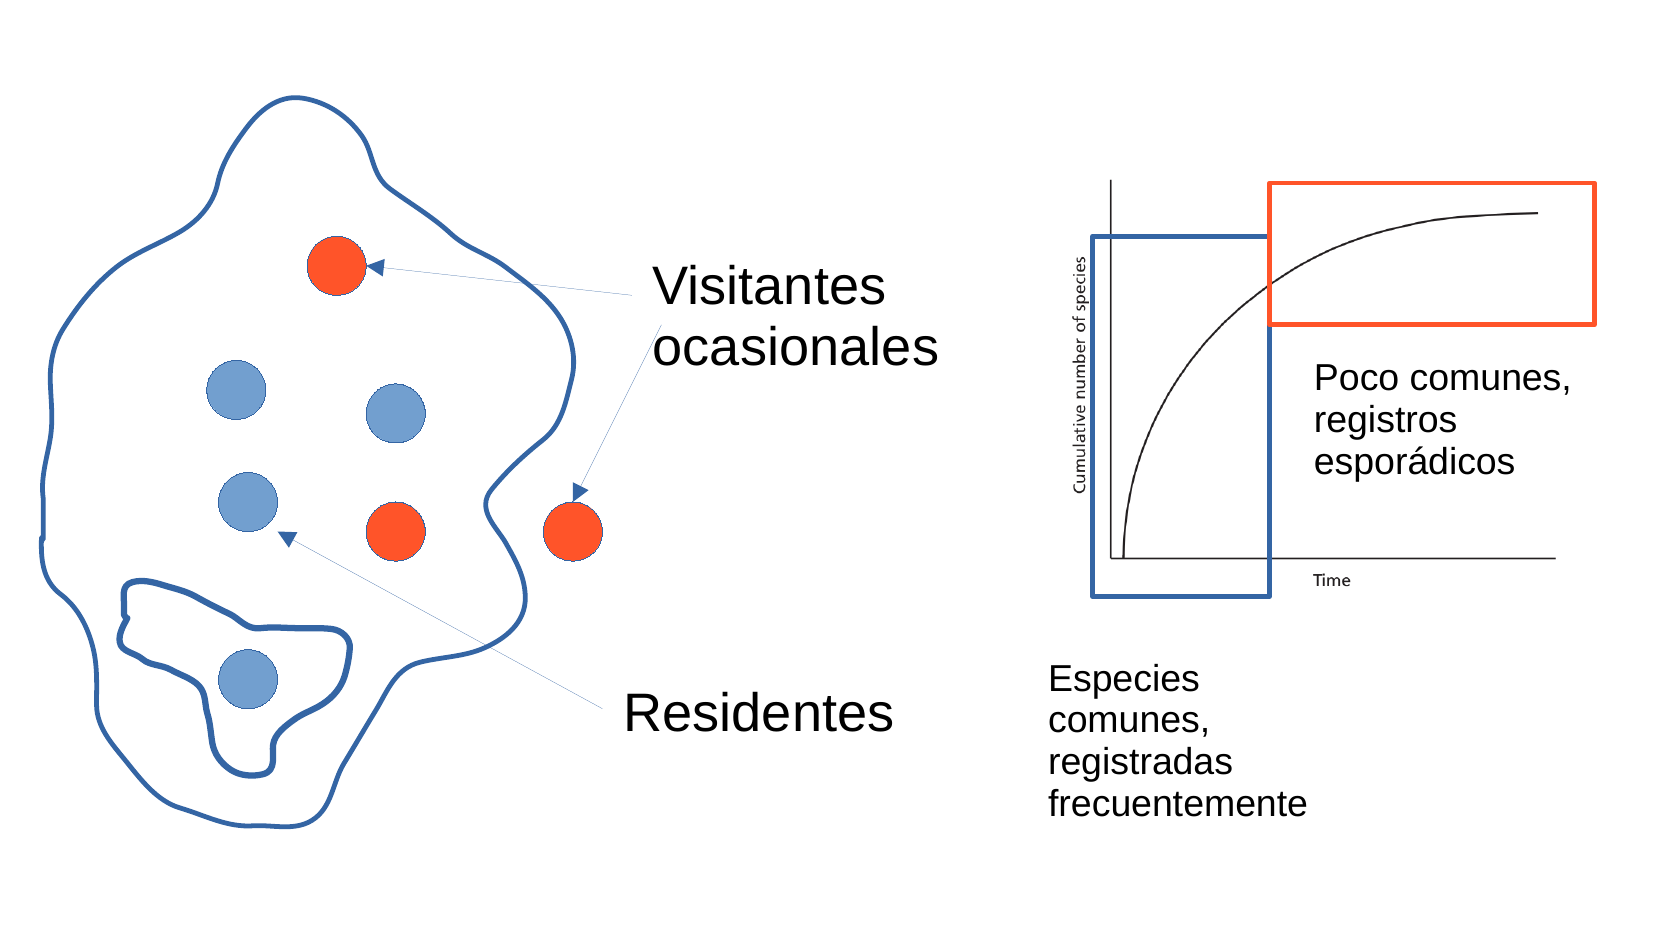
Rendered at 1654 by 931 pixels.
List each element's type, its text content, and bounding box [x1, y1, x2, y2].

picture [1095, 239, 1267, 594]
text_box [366, 383, 426, 443]
text_box Poco comunes, registros esporádicos [1299, 348, 1595, 490]
text_box [206, 360, 266, 420]
text_box [218, 649, 278, 709]
text_box Residentes [608, 674, 1033, 751]
text_box [366, 501, 426, 562]
text_box Especies comunes, registradas frecuentemente [1033, 649, 1329, 833]
text_box Visitantes ocasionales [637, 247, 1044, 384]
text_box [543, 502, 603, 562]
text_box [218, 472, 278, 532]
text_box [307, 236, 367, 296]
picture [1044, 153, 1642, 597]
picture [1272, 185, 1592, 322]
